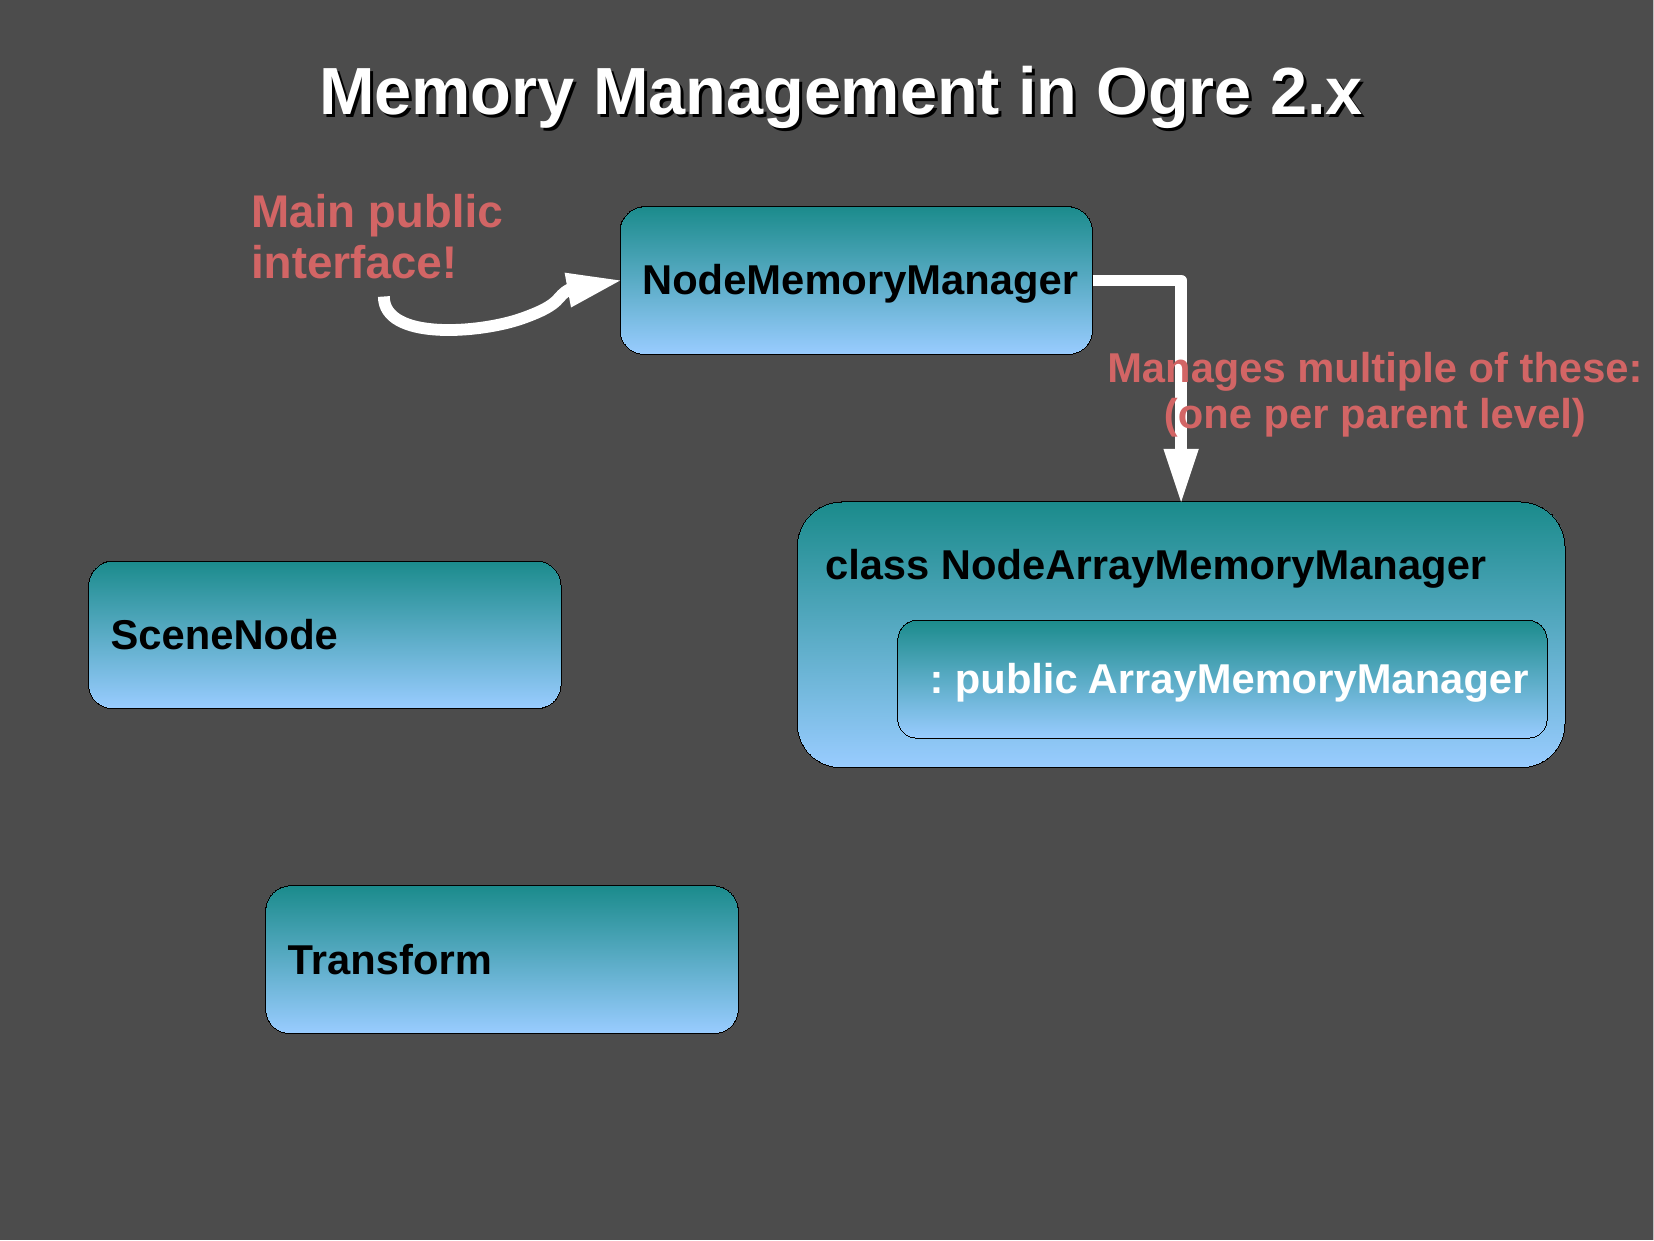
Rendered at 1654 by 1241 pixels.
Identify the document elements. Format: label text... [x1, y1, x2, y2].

text_box Memory Management in Ogre 2.x [265, 46, 1418, 137]
text_box Main public interface! [236, 177, 532, 297]
text_box Transform [265, 885, 739, 1034]
text_box SceneNode [88, 561, 562, 709]
text_box class NodeArrayMemoryManager [797, 501, 1566, 768]
text_box : public ArrayMemoryManager [897, 620, 1548, 739]
text_box NodeMemoryManager [620, 206, 1093, 355]
